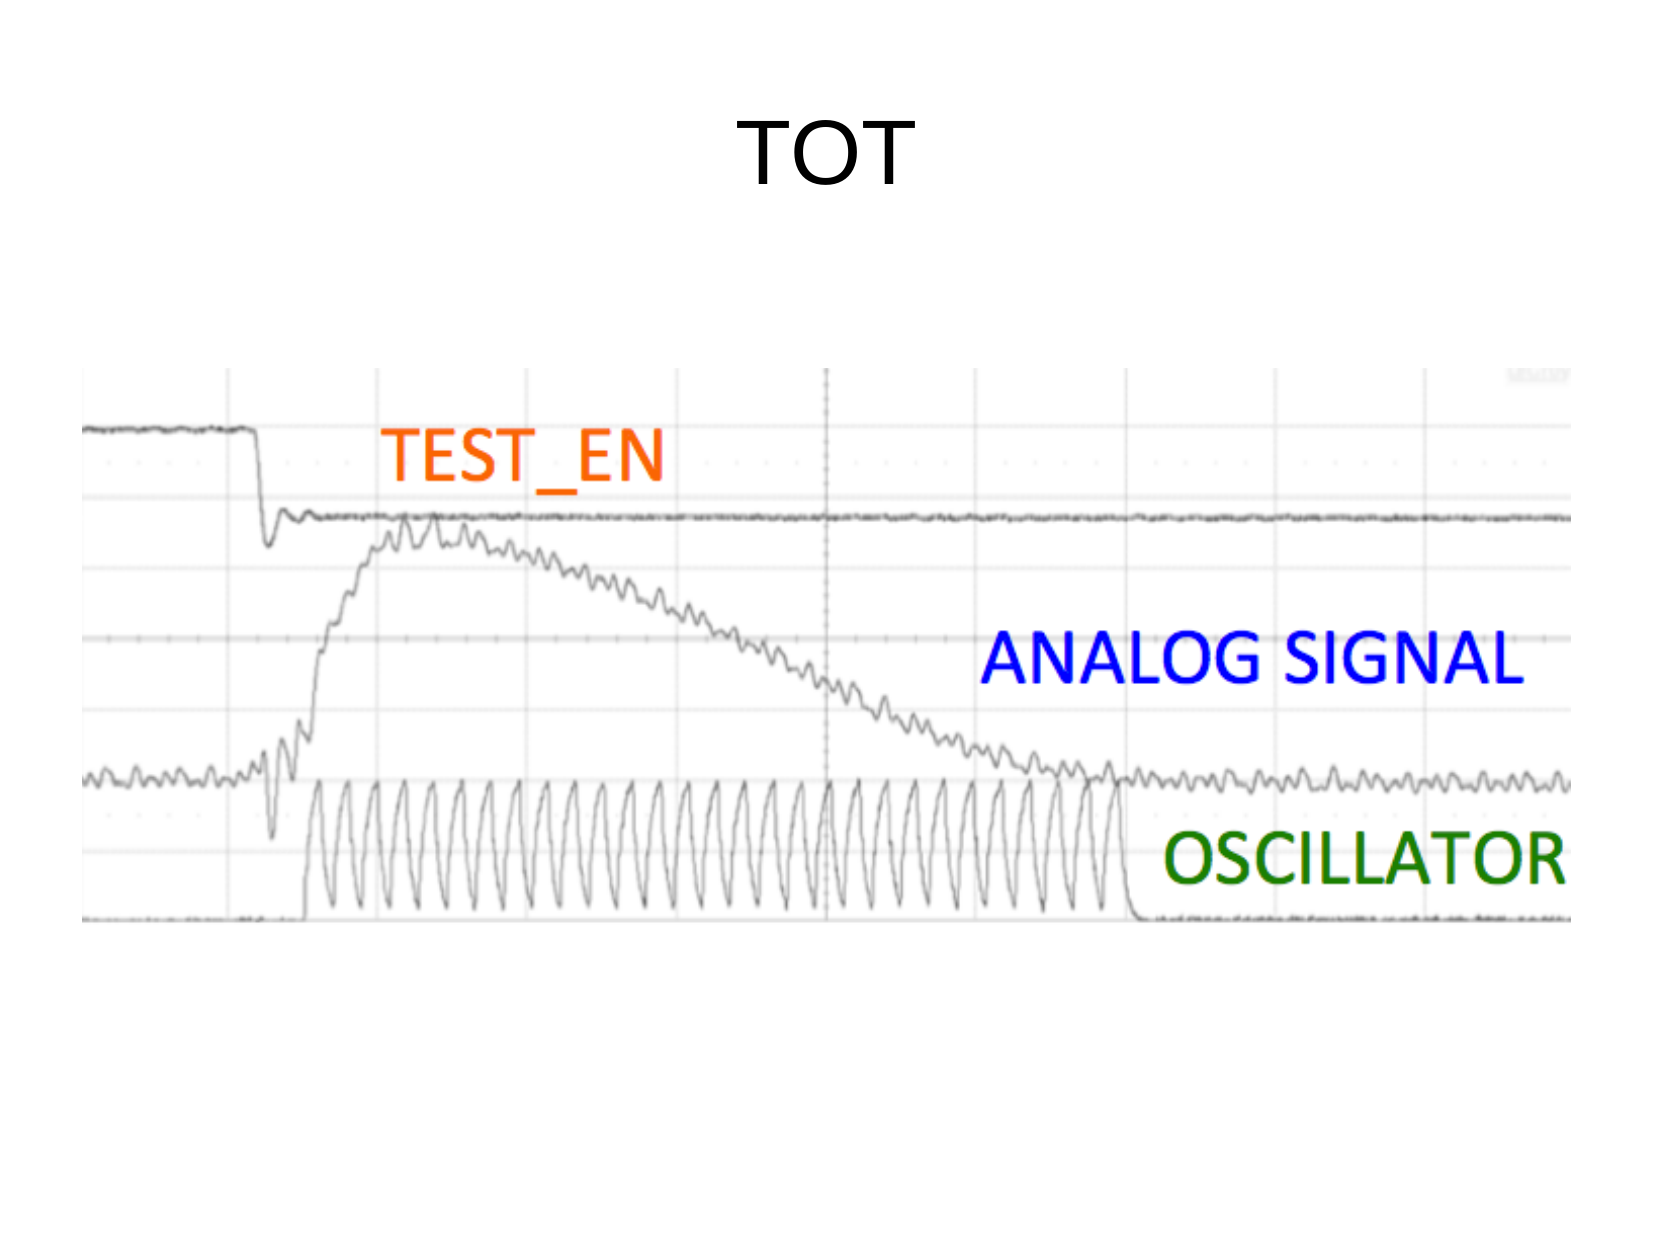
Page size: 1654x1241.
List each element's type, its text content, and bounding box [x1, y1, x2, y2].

picture [82, 368, 1571, 931]
title TOT [82, 49, 1571, 257]
